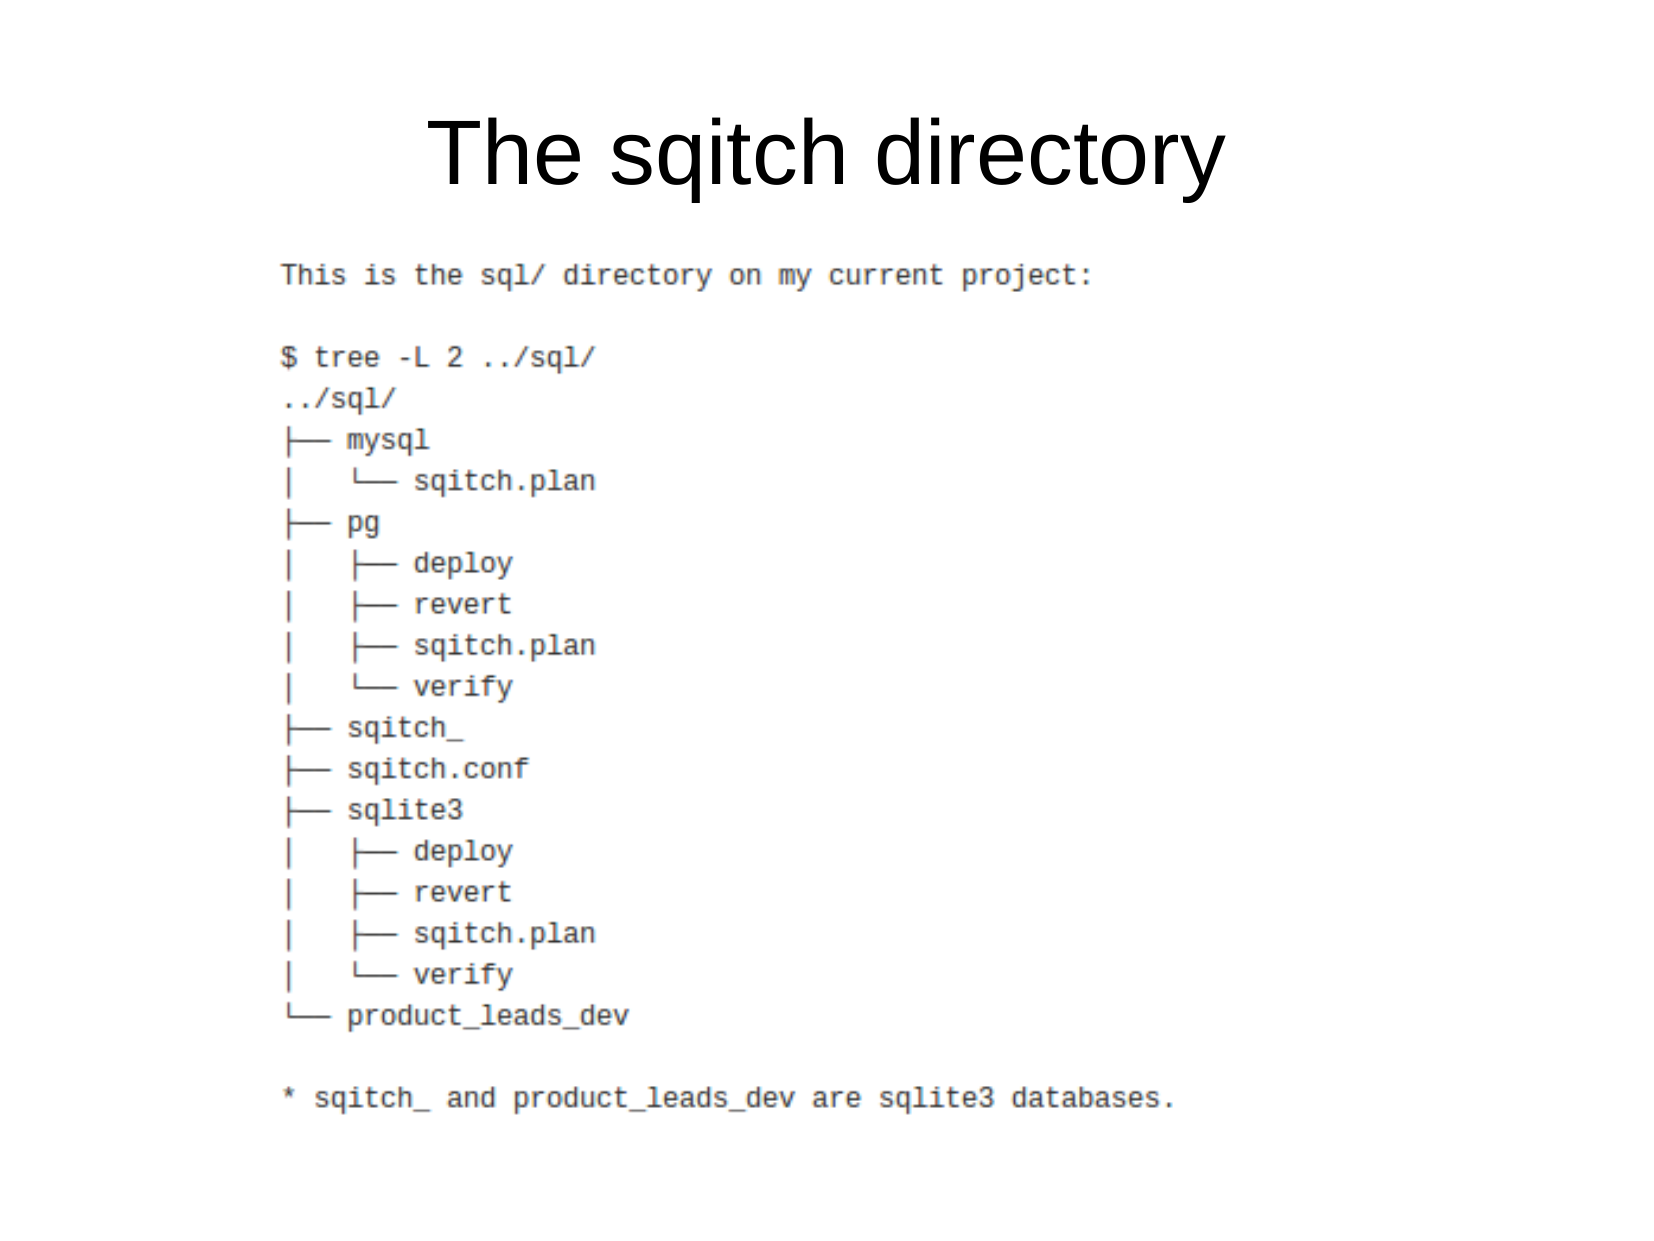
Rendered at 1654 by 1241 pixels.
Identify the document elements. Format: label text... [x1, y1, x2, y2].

title The sqitch directory [82, 49, 1571, 257]
picture [262, 244, 1237, 1150]
